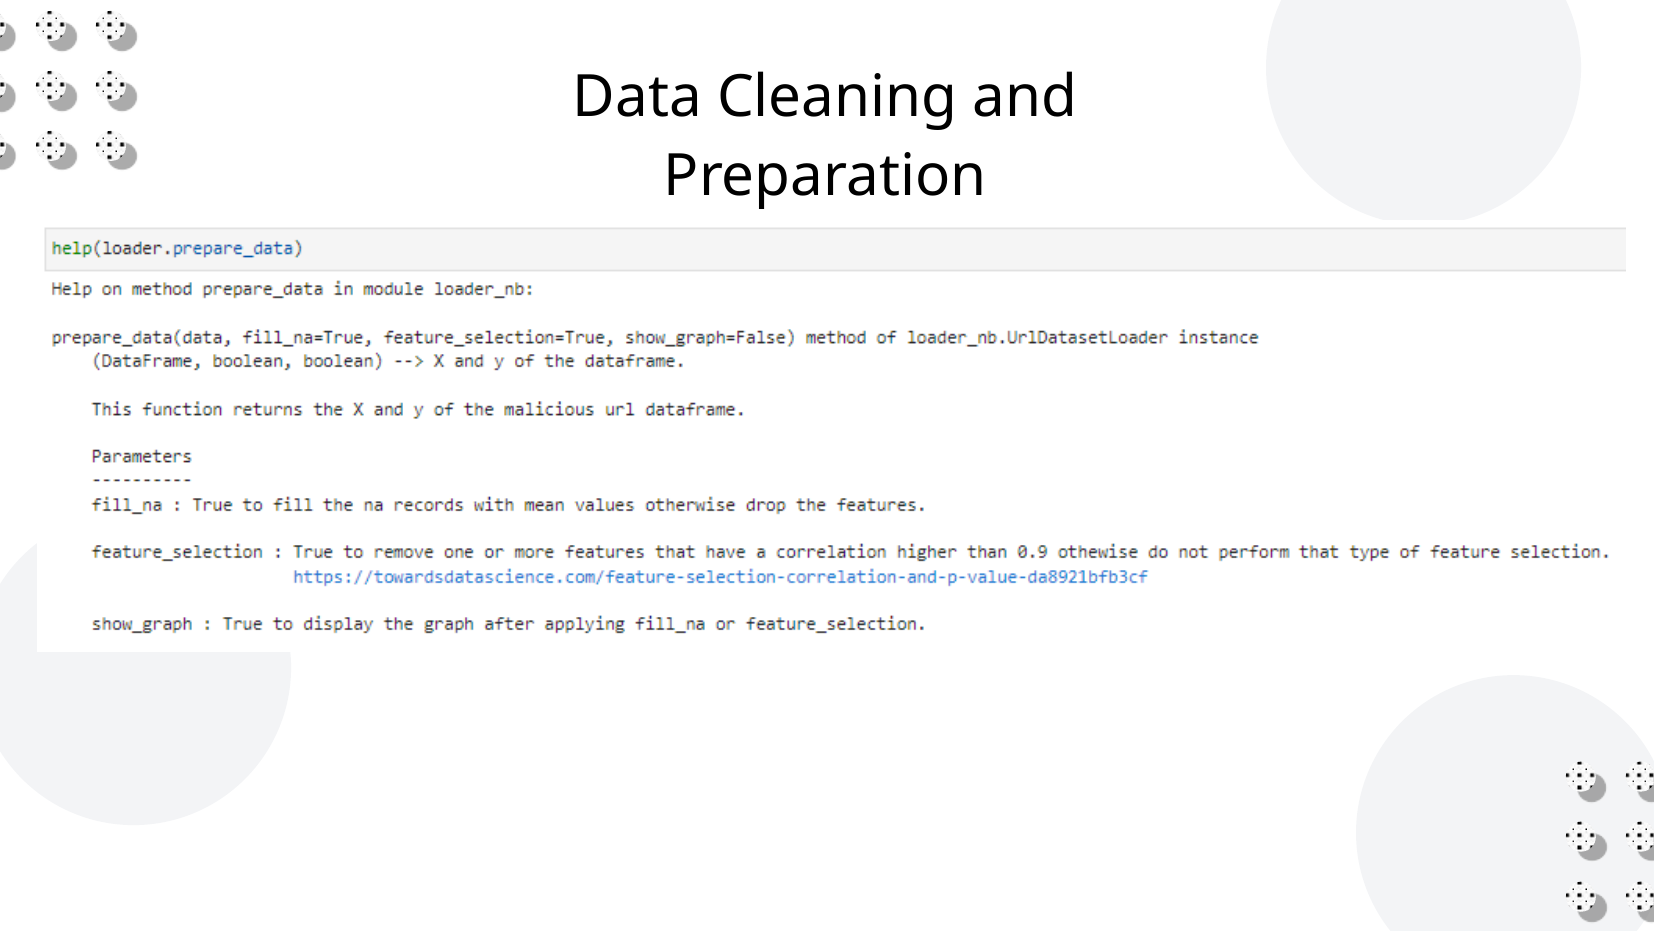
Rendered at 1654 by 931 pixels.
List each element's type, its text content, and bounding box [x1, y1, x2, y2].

text_box Data Cleaning and Preparation [420, 46, 1231, 220]
picture [0, 133, 7, 159]
picture [1625, 821, 1654, 852]
picture [35, 70, 66, 101]
picture [0, 74, 6, 99]
picture [0, 13, 6, 38]
picture [35, 10, 66, 41]
picture [35, 130, 67, 161]
picture [1565, 761, 1596, 792]
picture [1565, 821, 1596, 852]
picture [95, 130, 127, 161]
picture [1565, 881, 1596, 912]
picture [1625, 761, 1654, 792]
picture [95, 70, 126, 101]
picture [95, 10, 126, 41]
picture [1625, 881, 1654, 912]
picture [37, 220, 1626, 652]
